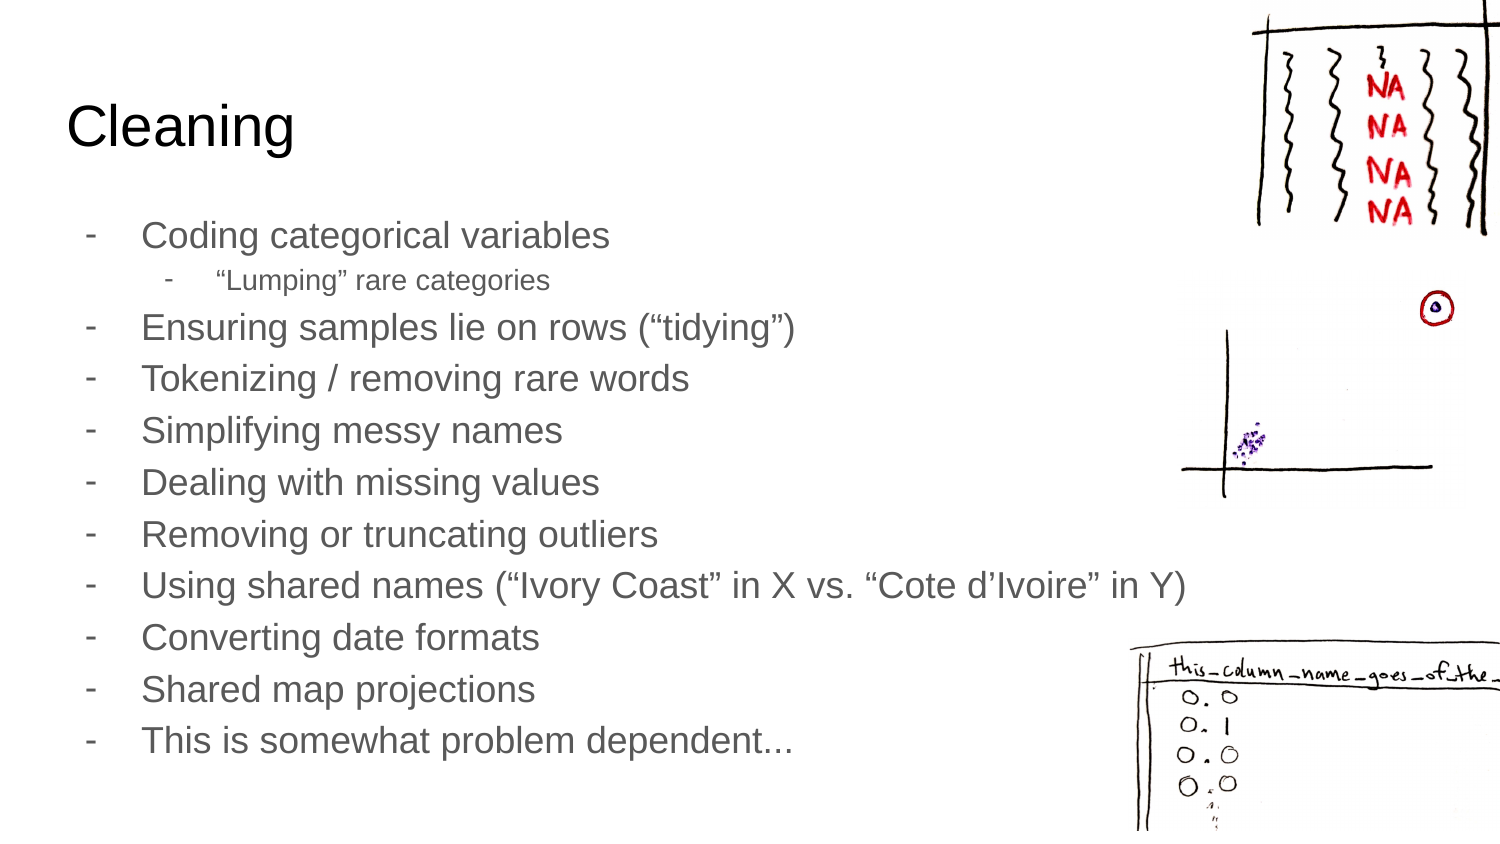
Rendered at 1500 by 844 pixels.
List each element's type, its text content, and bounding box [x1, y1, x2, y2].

picture [1177, 270, 1466, 510]
picture [1250, 0, 1500, 240]
picture [1128, 638, 1500, 831]
list Coding categorical variables “Lumping” rare categories Ensuring samples lie on rows (“tidying”) Tokenizing / removing rare words Simplifying messy names Dealing with missing values Removing or truncating outliers Using shared names (“Ivory Coast” in X vs. “Cote d’Ivoire” in Y) Converting date formats Shared map projections This is somewhat problem dependent... [51, 189, 1449, 750]
title Cleaning [51, 72, 1250, 167]
